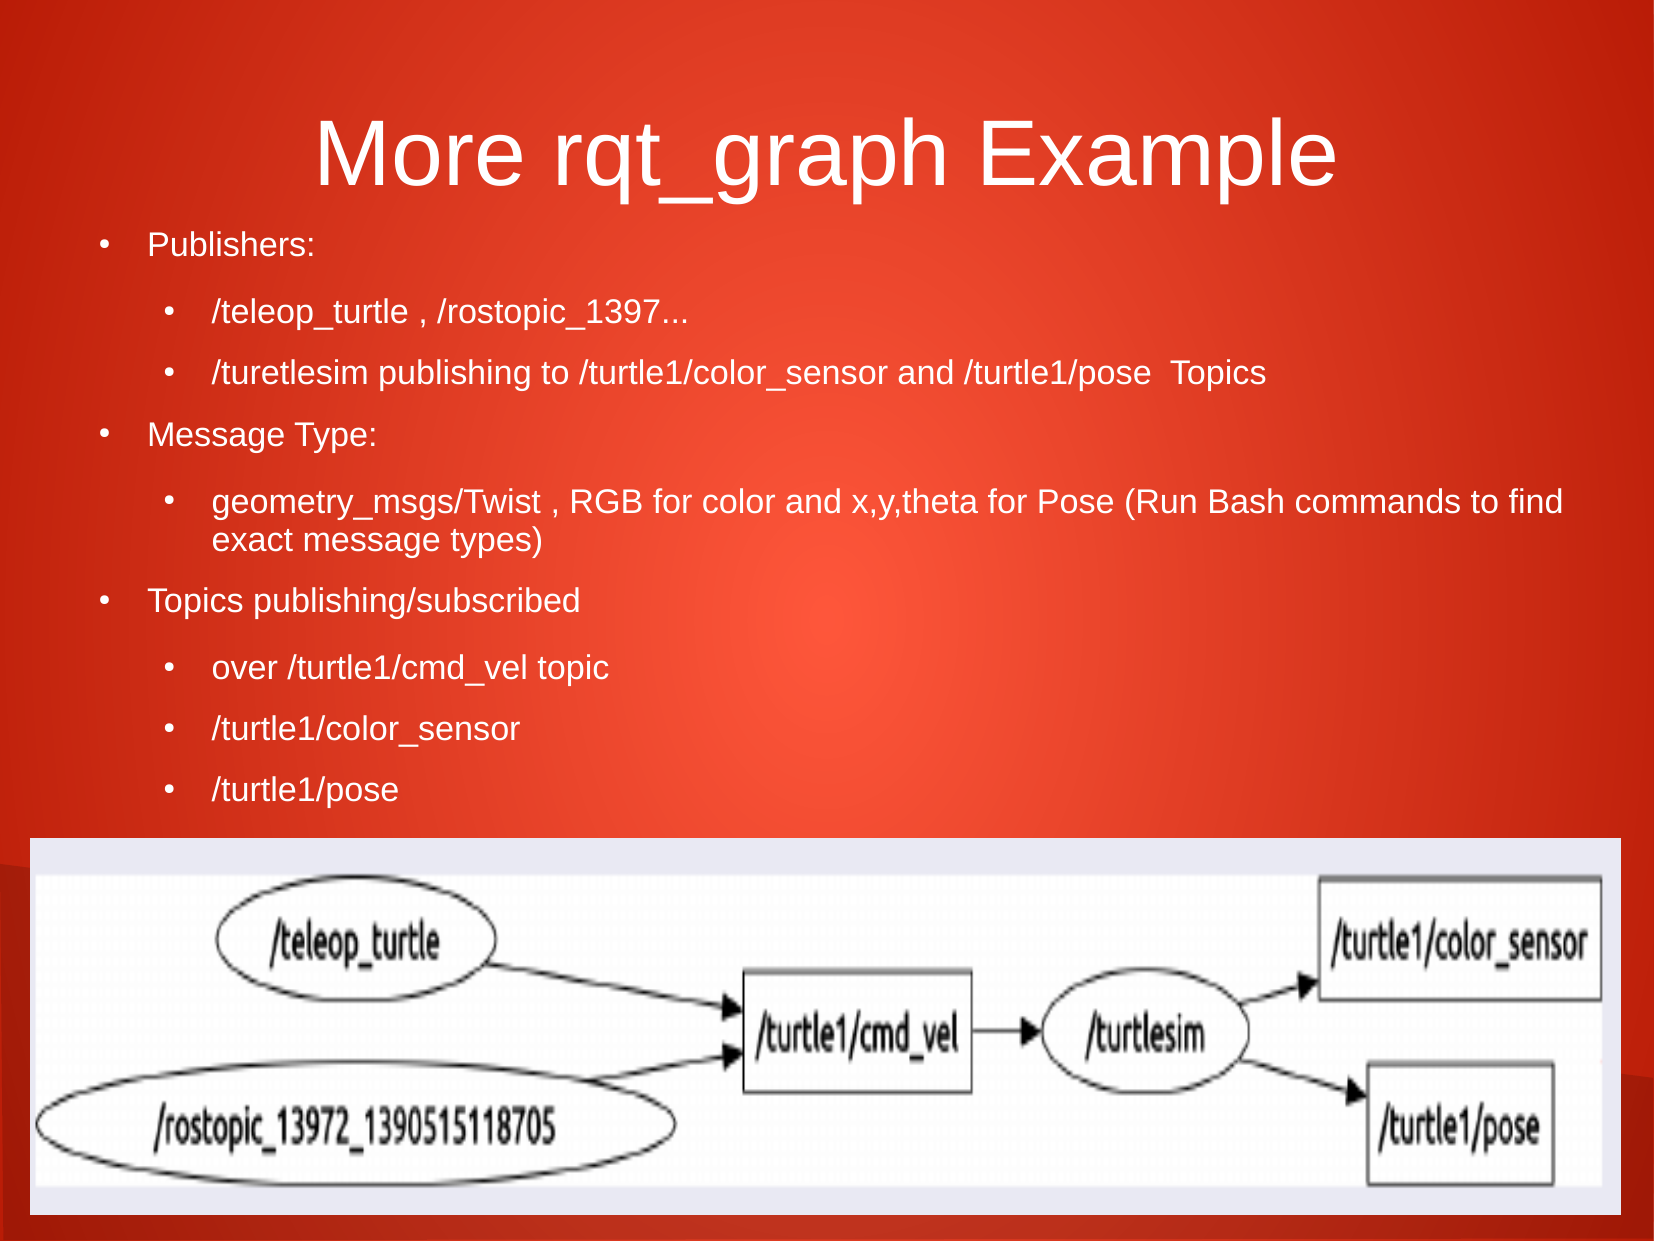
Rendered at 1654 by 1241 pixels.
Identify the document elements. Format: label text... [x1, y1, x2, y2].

list Publishers: /teleop_turtle , /rostopic_1397... /turetlesim publishing to /turtle1/color_sensor and /turtle1/pose Topics Message Type: geometry_msgs/Twist , RGB for color and x,y,theta for Pose (Run Bash commands to find exact message types) Topics publishing/subscribed over /turtle1/cmd_vel topic /turtle1/color_sensor /turtle1/pose [82, 225, 1571, 811]
picture [30, 838, 1621, 1216]
title More rqt_graph Example [82, 49, 1571, 225]
